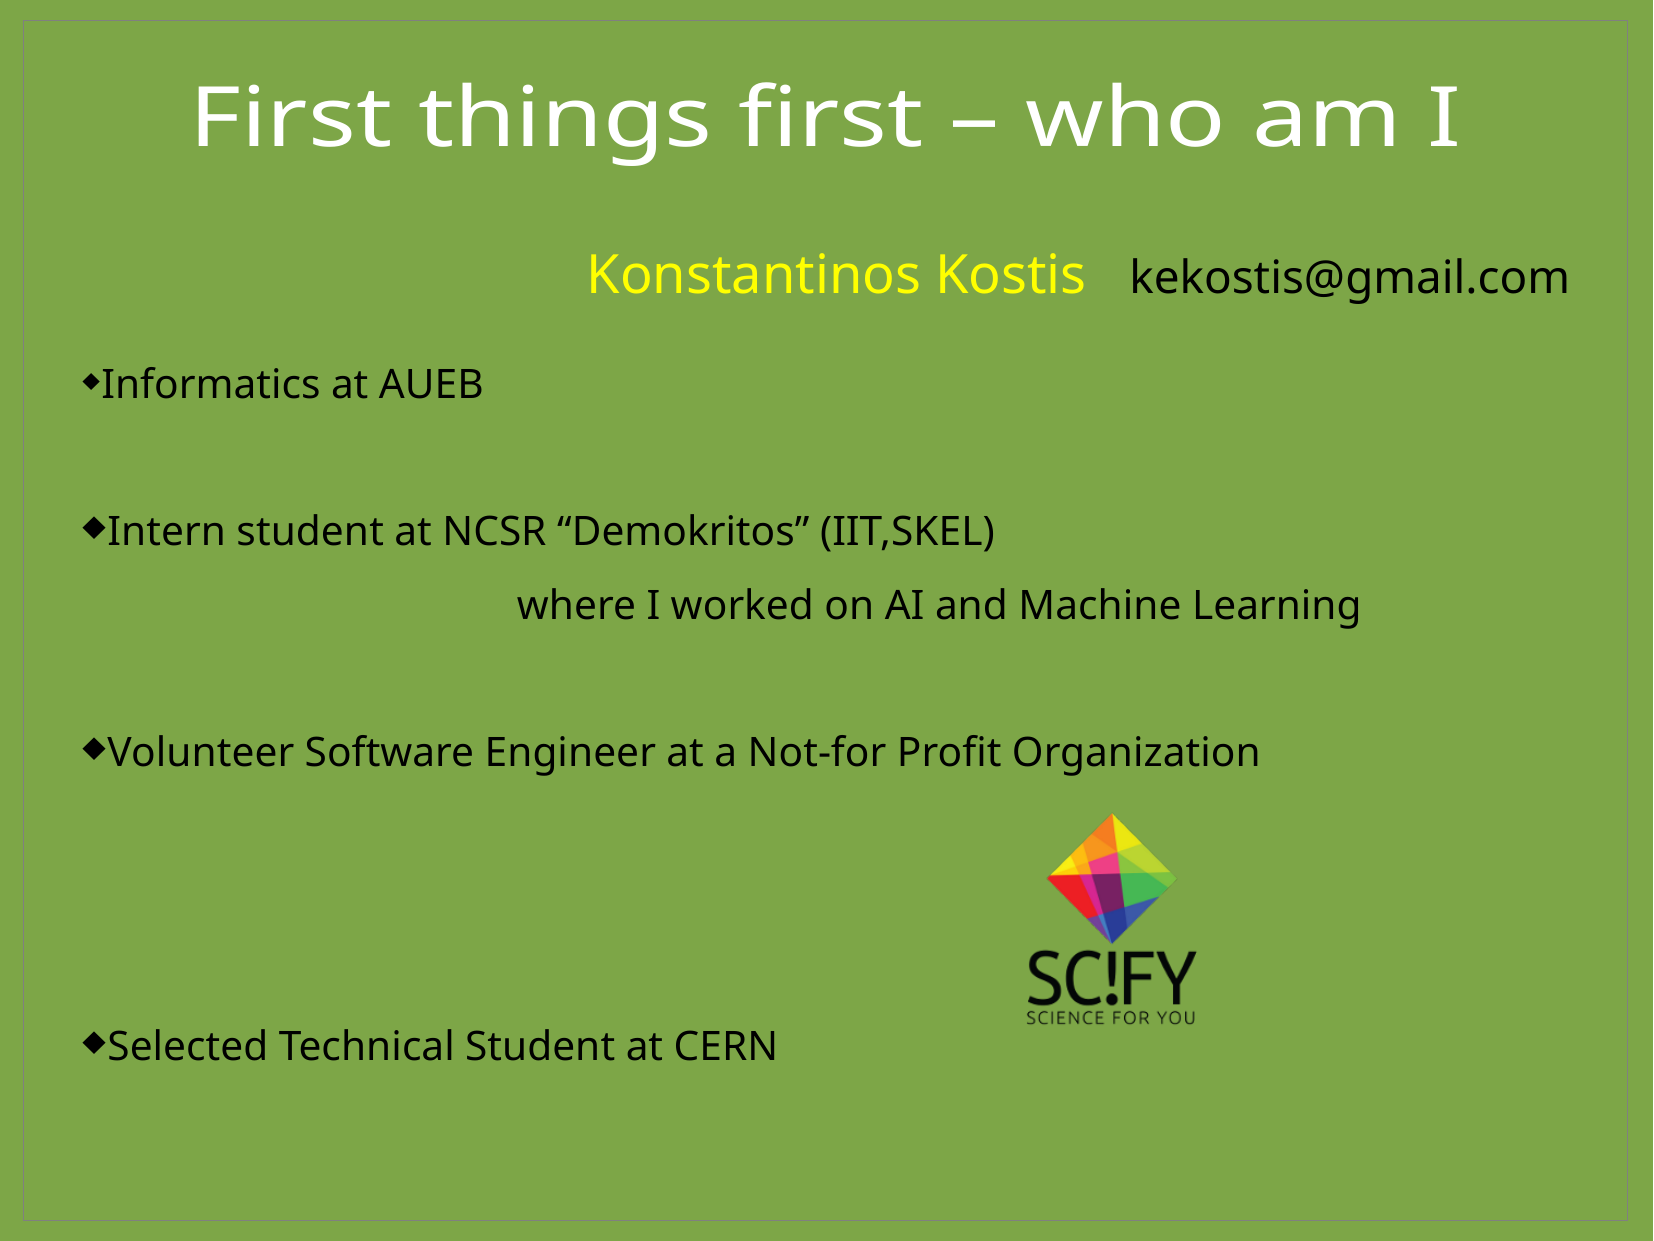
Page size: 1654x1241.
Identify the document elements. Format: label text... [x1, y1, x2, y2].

list Informatics at AUEB Intern student at NCSR “Demokritos” (IIT,SKEL) where I worked on AI and Machine Learning Volunteer Software Engineer at a Not-for Profit Organization Selected Technical Student at CERN [82, 355, 1538, 1075]
picture [1015, 802, 1208, 1035]
text_box [23, 20, 1628, 1221]
title Konstantinos Kostis kekostis@gmail.com [82, 56, 1571, 286]
